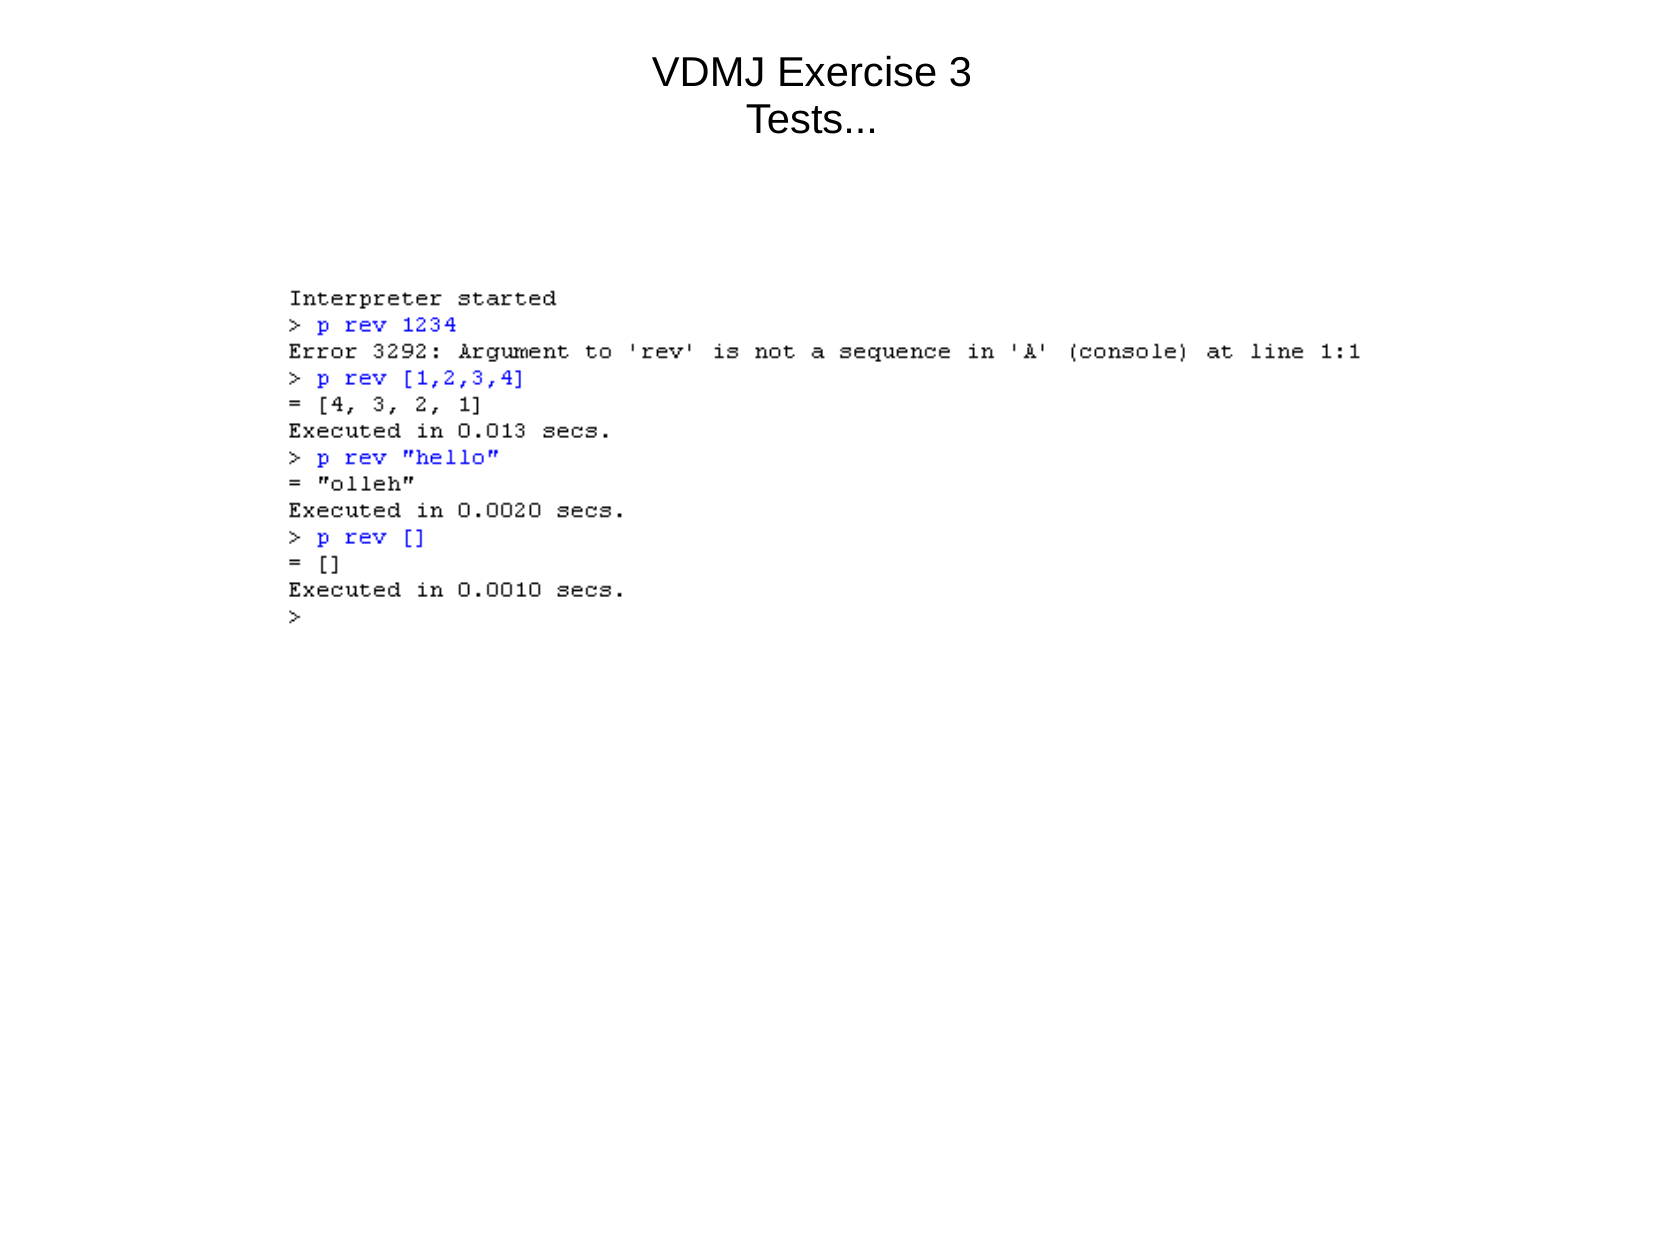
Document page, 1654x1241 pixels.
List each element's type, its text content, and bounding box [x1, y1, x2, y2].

picture [288, 286, 1388, 650]
text_box VDMJ Exercise 3 Tests... [531, 41, 1093, 150]
